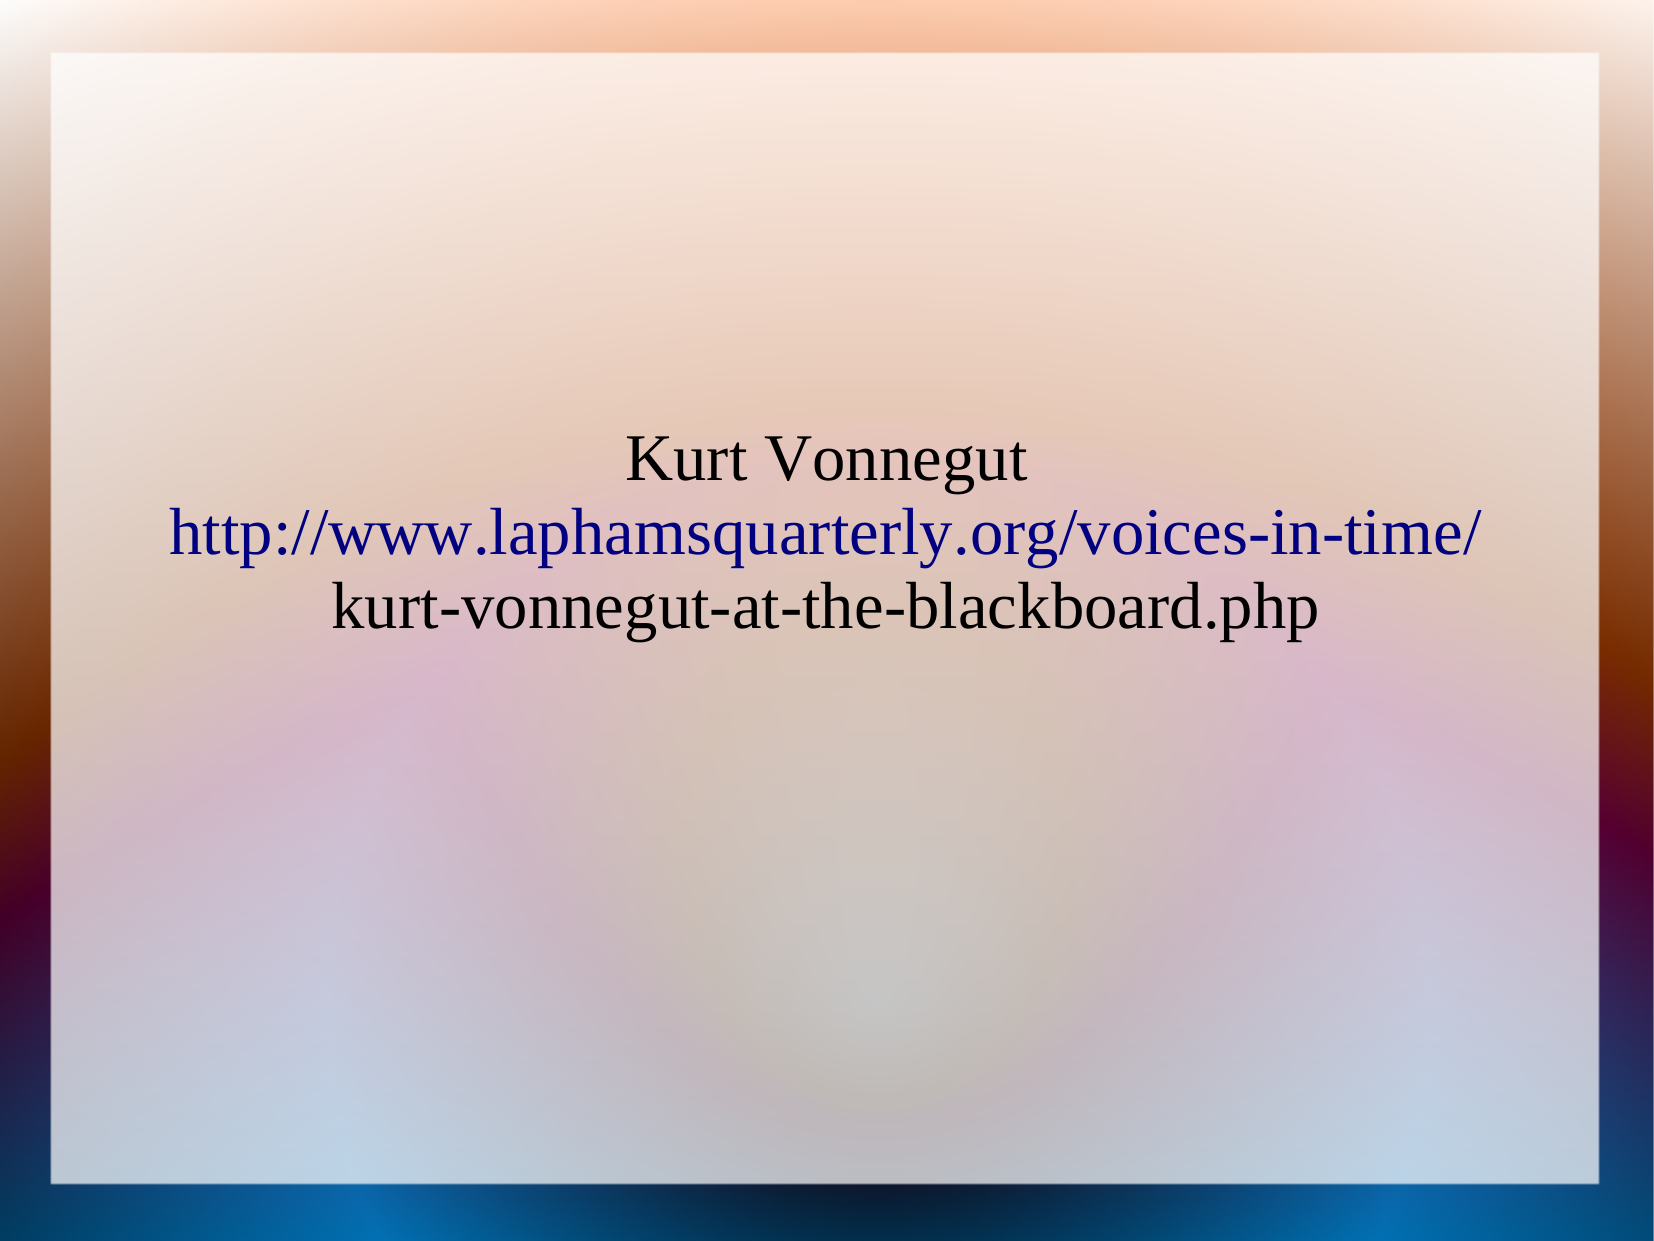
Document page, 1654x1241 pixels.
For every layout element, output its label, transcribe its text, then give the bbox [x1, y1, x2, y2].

picture [0, 0, 1654, 1241]
subtitle Kurt Vonnegut http://www.laphamsquarterly.org/voices-in-time/ kurt-vonnegut-at-the-blackboard.php [82, 55, 1571, 1010]
